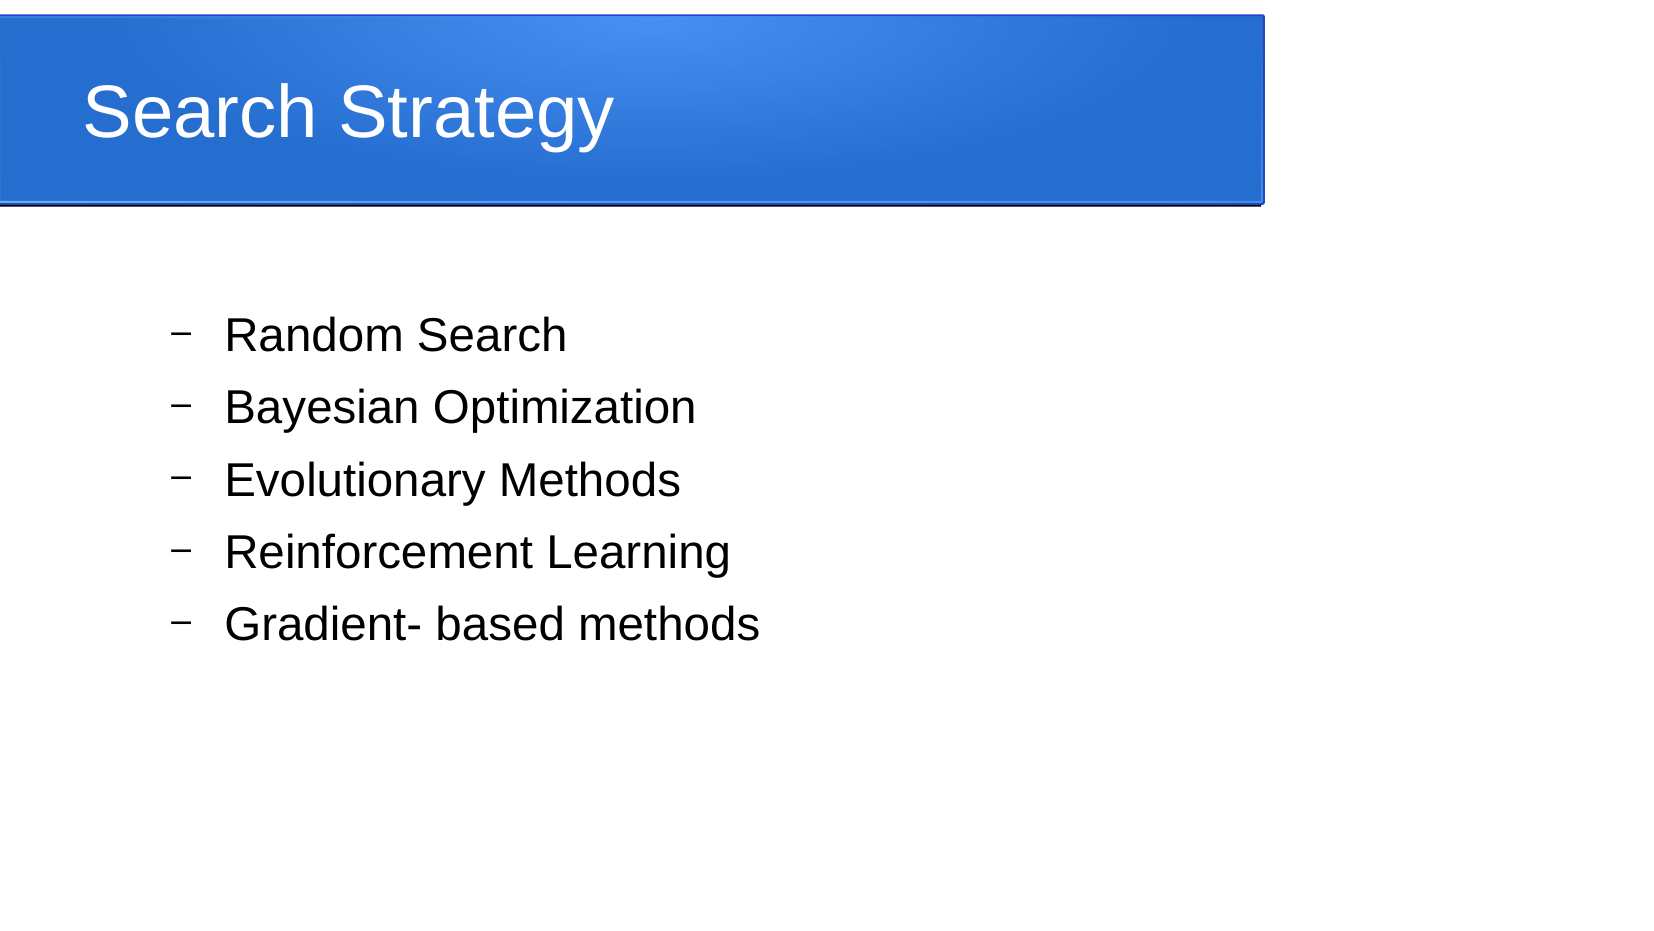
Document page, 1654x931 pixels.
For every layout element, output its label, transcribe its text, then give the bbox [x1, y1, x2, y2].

list Random Search Bayesian Optimization Evolutionary Methods Reinforcement Learning Gradient- based methods [82, 224, 1571, 764]
title Search Strategy [82, 35, 1235, 189]
